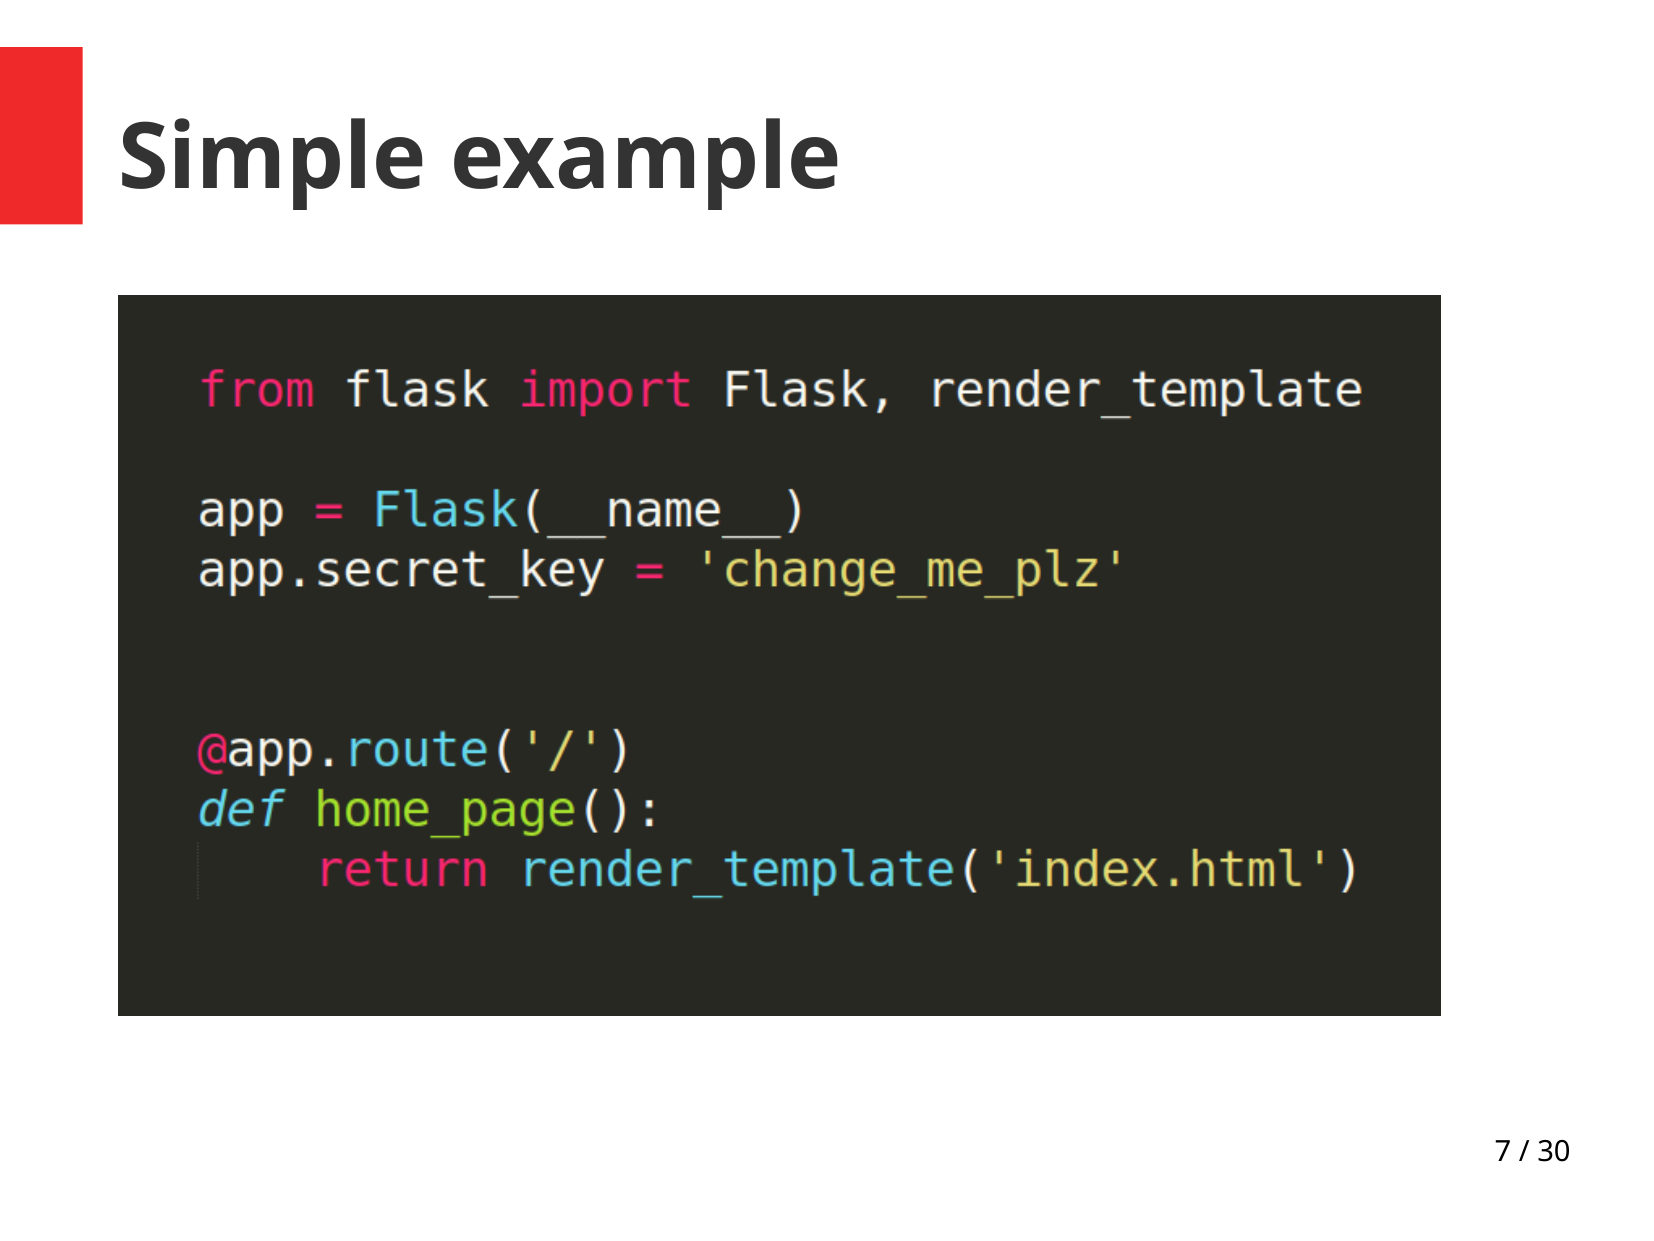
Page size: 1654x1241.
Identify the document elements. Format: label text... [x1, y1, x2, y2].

title Simple example [118, 49, 1571, 257]
picture [118, 295, 1441, 1016]
